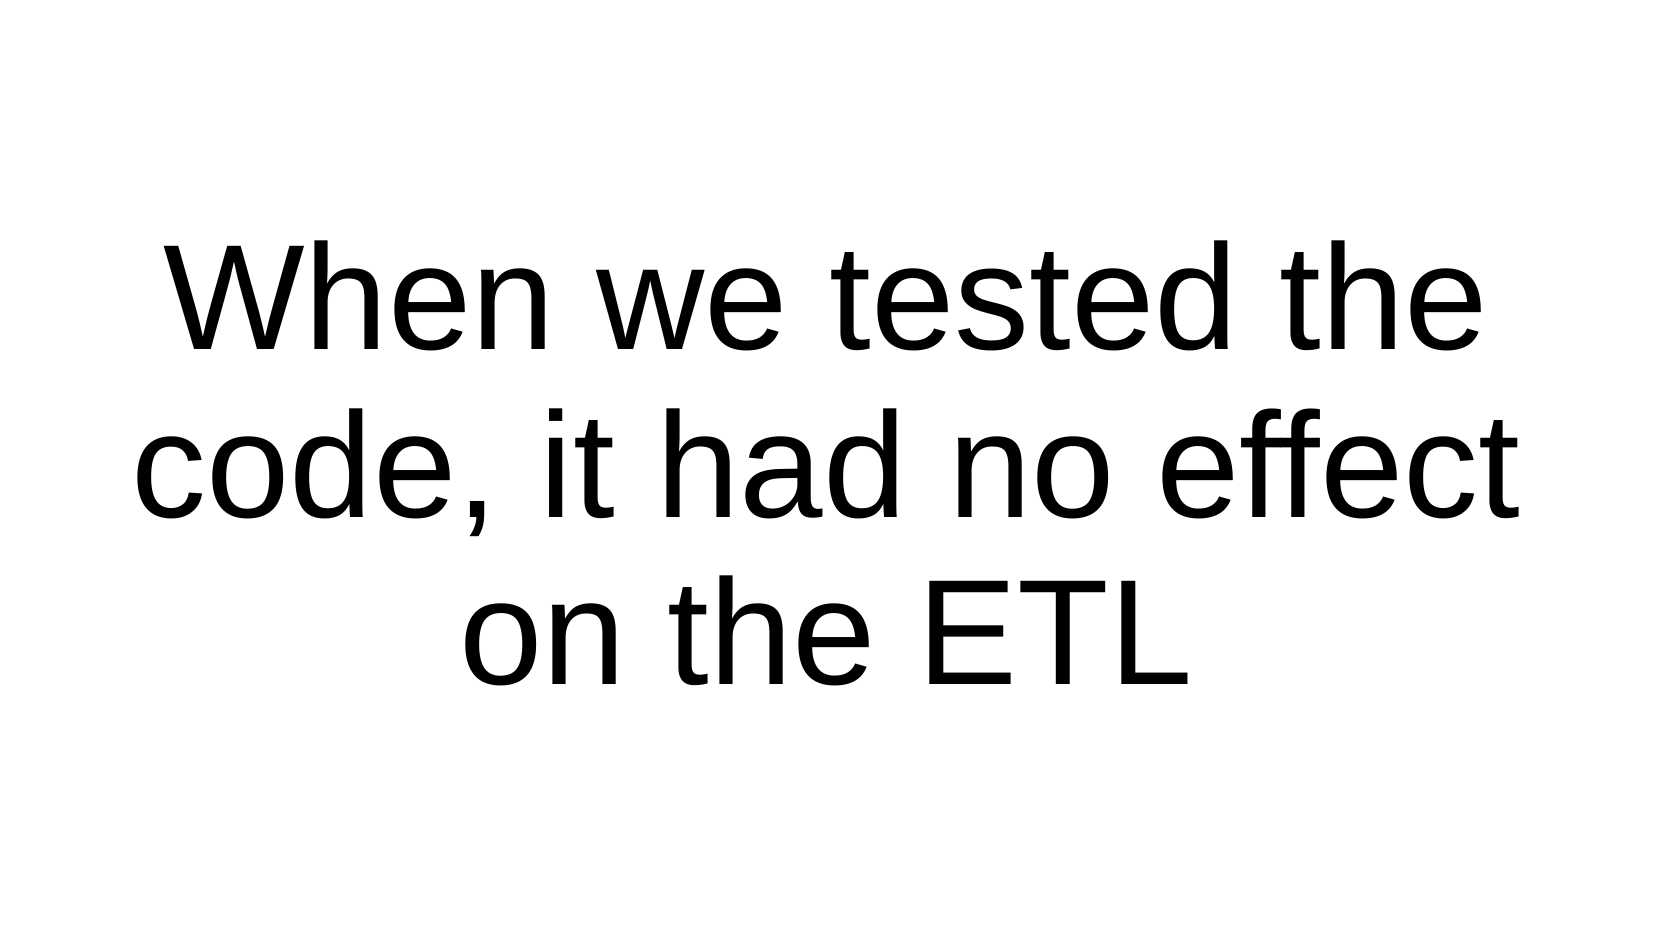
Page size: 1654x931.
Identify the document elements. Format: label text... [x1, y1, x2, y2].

title When we tested the code, it had no effect on the ETL [73, 41, 1581, 890]
